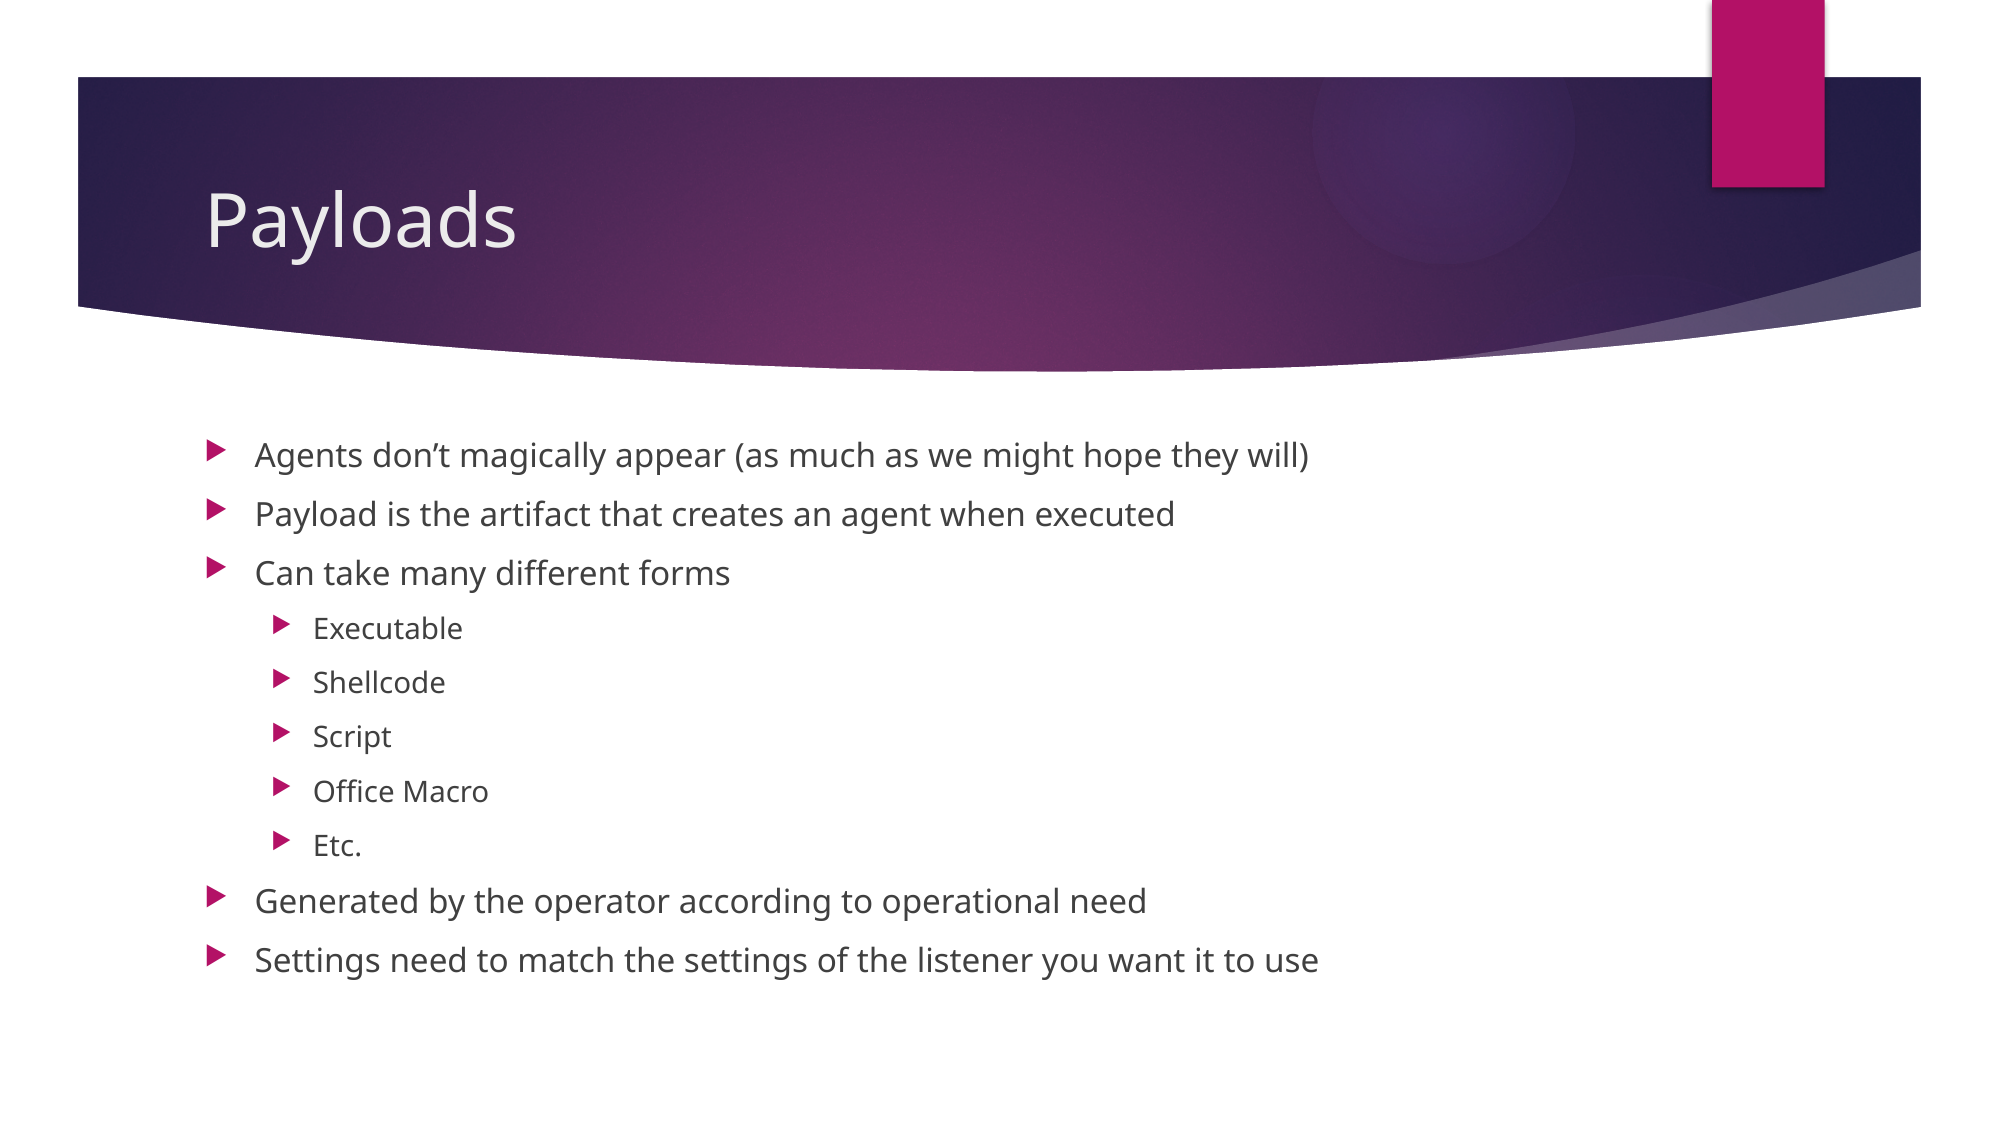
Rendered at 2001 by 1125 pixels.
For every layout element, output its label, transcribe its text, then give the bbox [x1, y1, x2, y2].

title Now what? [1467, 300, 1788, 358]
list Agents don’t magically appear (as much as we might hope they will) Payload is the artifact that creates an agent when executed Can take many different forms Executable Shellcode Script Office Macro Etc. Generated by the operator according to operational need Settings need to match the settings of the listener you want it to use [189, 427, 1638, 988]
title Payloads [189, 159, 1627, 276]
picture [79, 78, 1920, 371]
